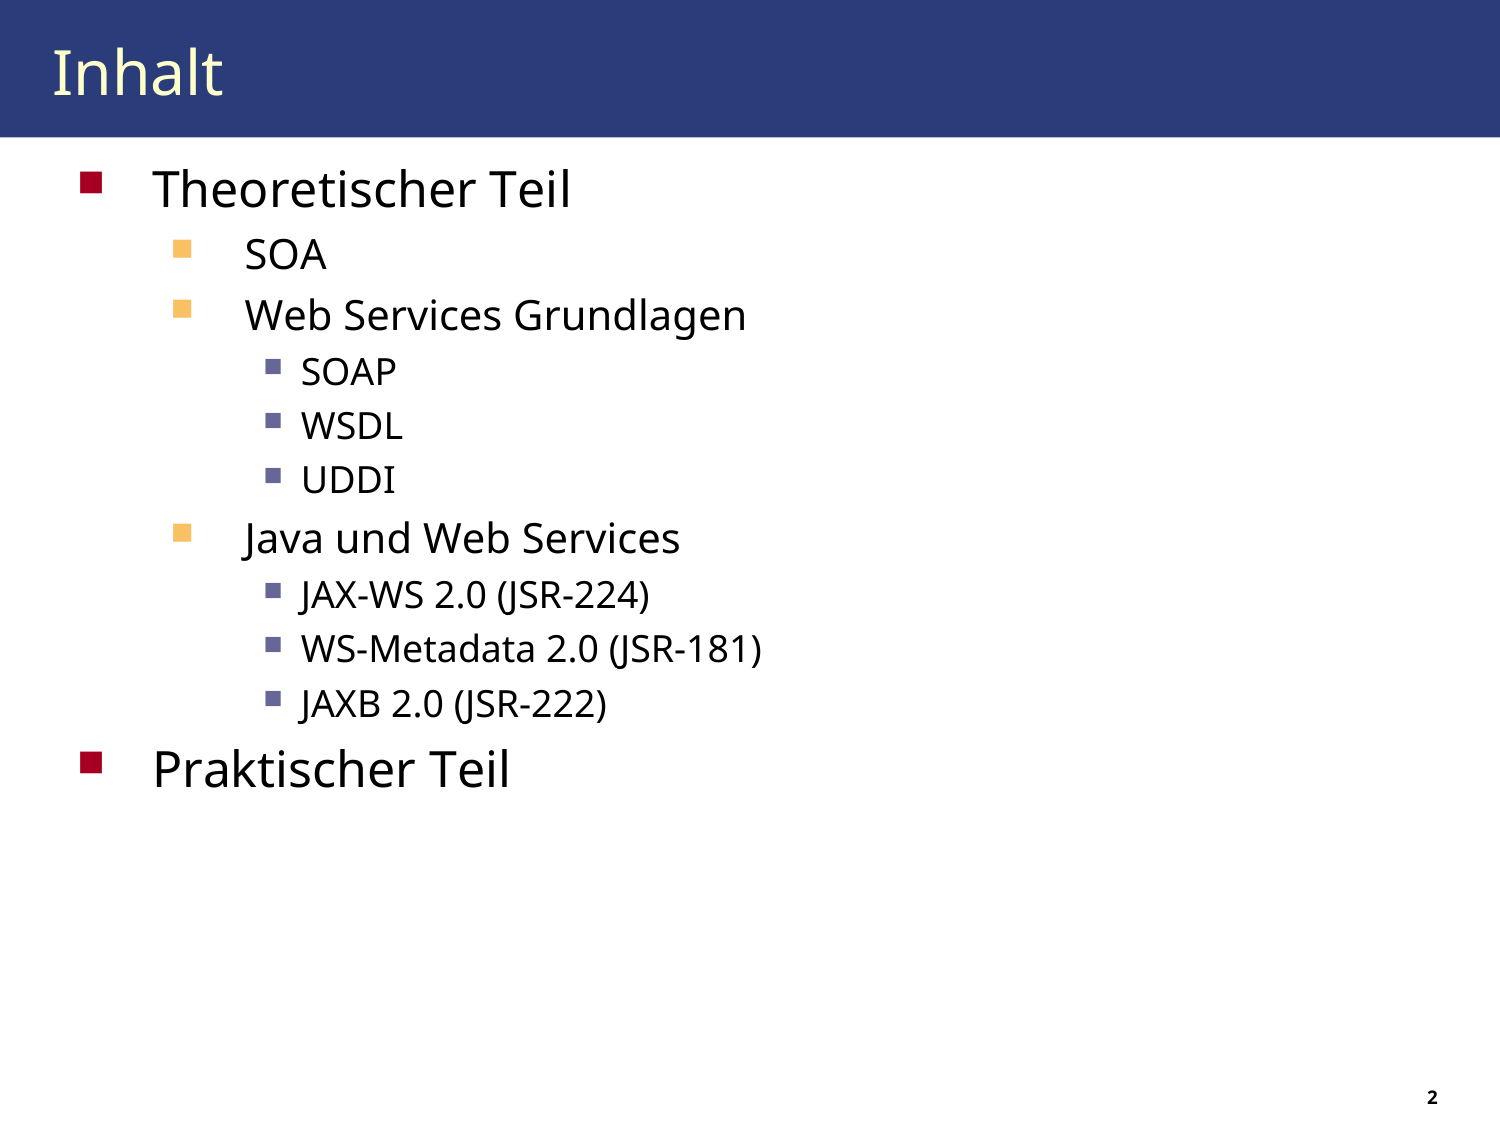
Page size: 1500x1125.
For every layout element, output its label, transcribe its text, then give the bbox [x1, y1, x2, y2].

text_box 2 [1412, 1077, 1500, 1117]
text_box Theoretischer Teil SOA Web Services Grundlagen SOAP WSDL UDDI Java und Web Services JAX-WS 2.0 (JSR-224)‏ WS-Metadata 2.0 (JSR-181)‏ JAXB 2.0 (JSR-222)‏ Praktischer Teil [62, 149, 1450, 1103]
text_box Inhalt [37, 0, 1476, 116]
